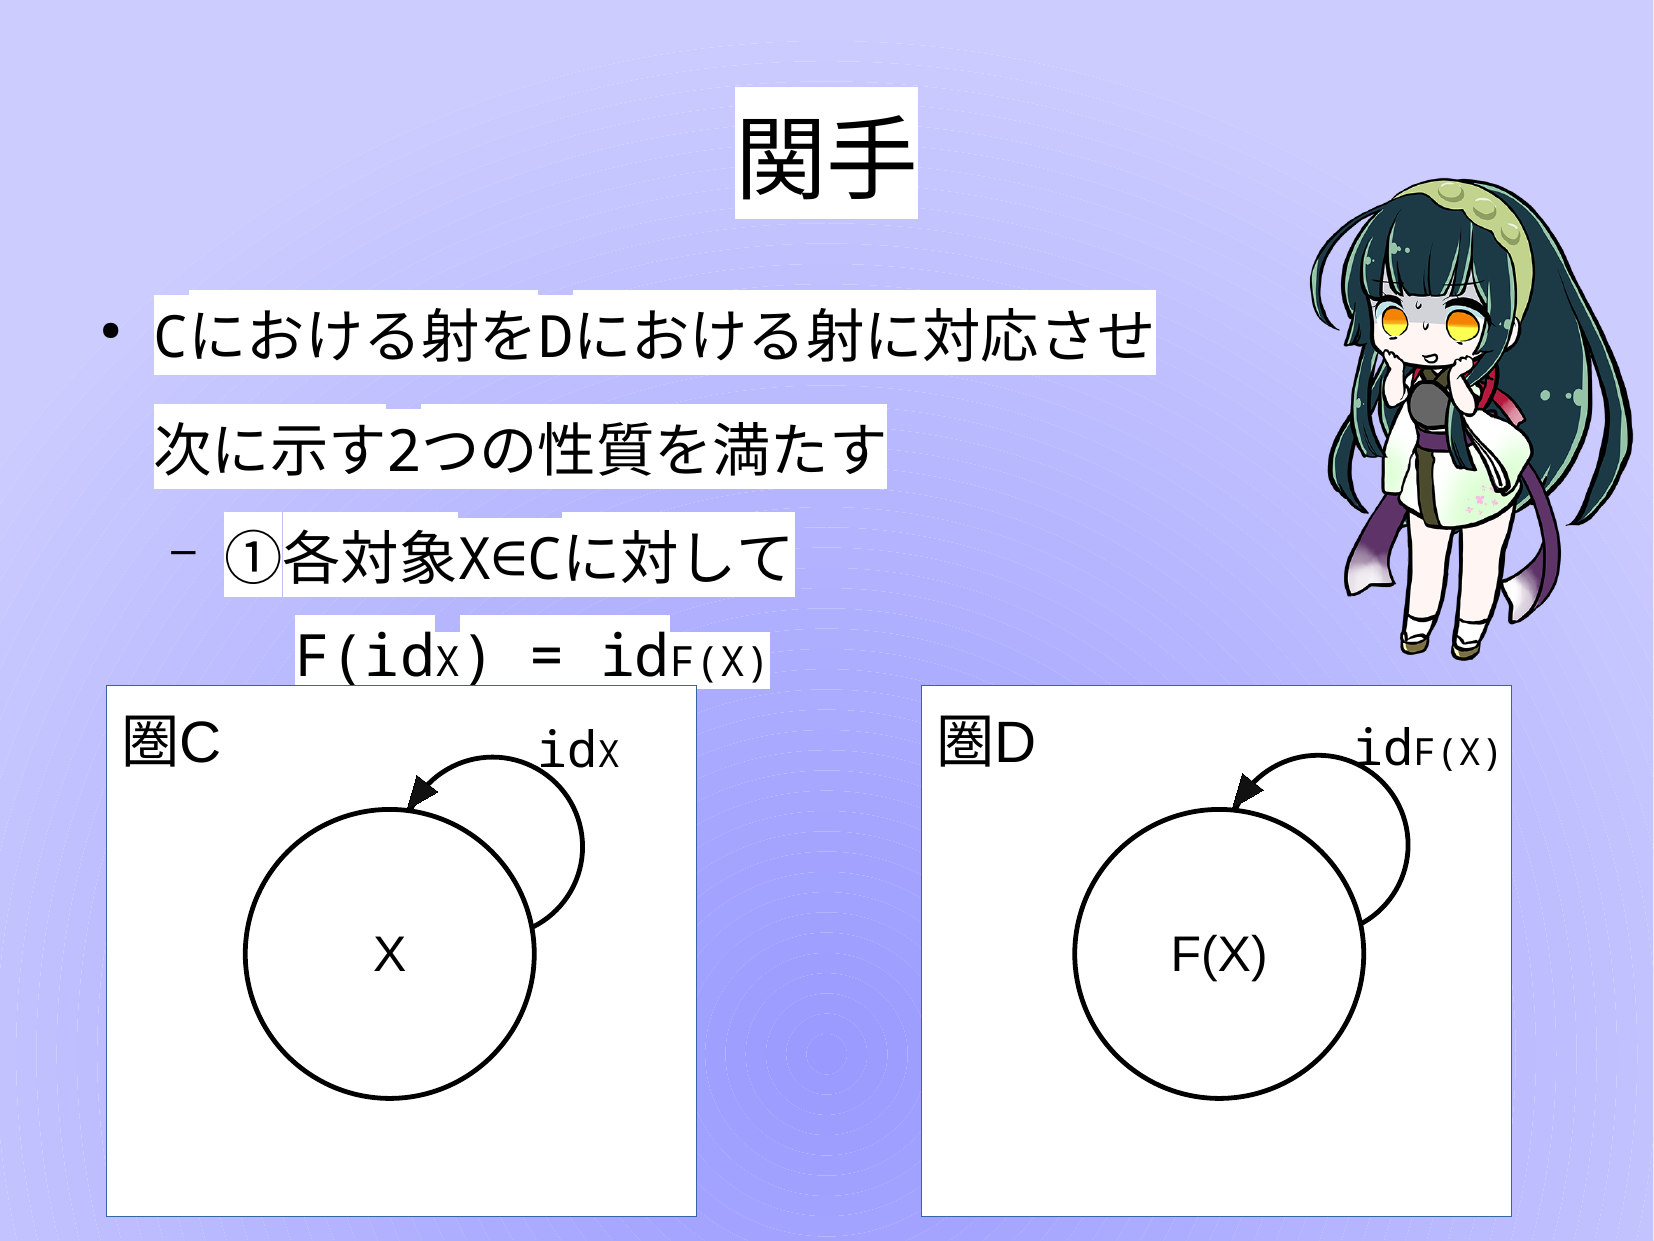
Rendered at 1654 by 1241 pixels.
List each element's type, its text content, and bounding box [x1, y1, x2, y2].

text_box [106, 685, 697, 1217]
text_box idF(X) [1334, 704, 1523, 778]
title 関手 [82, 49, 1571, 257]
picture [1180, 164, 1654, 673]
text_box idX [507, 706, 650, 780]
text_box 圏D [921, 687, 1087, 768]
list Cにおける射をDにおける射に対応させ 次に示す2つの性質を満たす ①各対象X∈Cに対して F(idX) = idF(X) [82, 290, 1571, 1010]
text_box F(X) [1074, 809, 1364, 1099]
text_box 圏C [106, 687, 272, 768]
text_box X [245, 809, 535, 1099]
text_box [921, 685, 1512, 1217]
